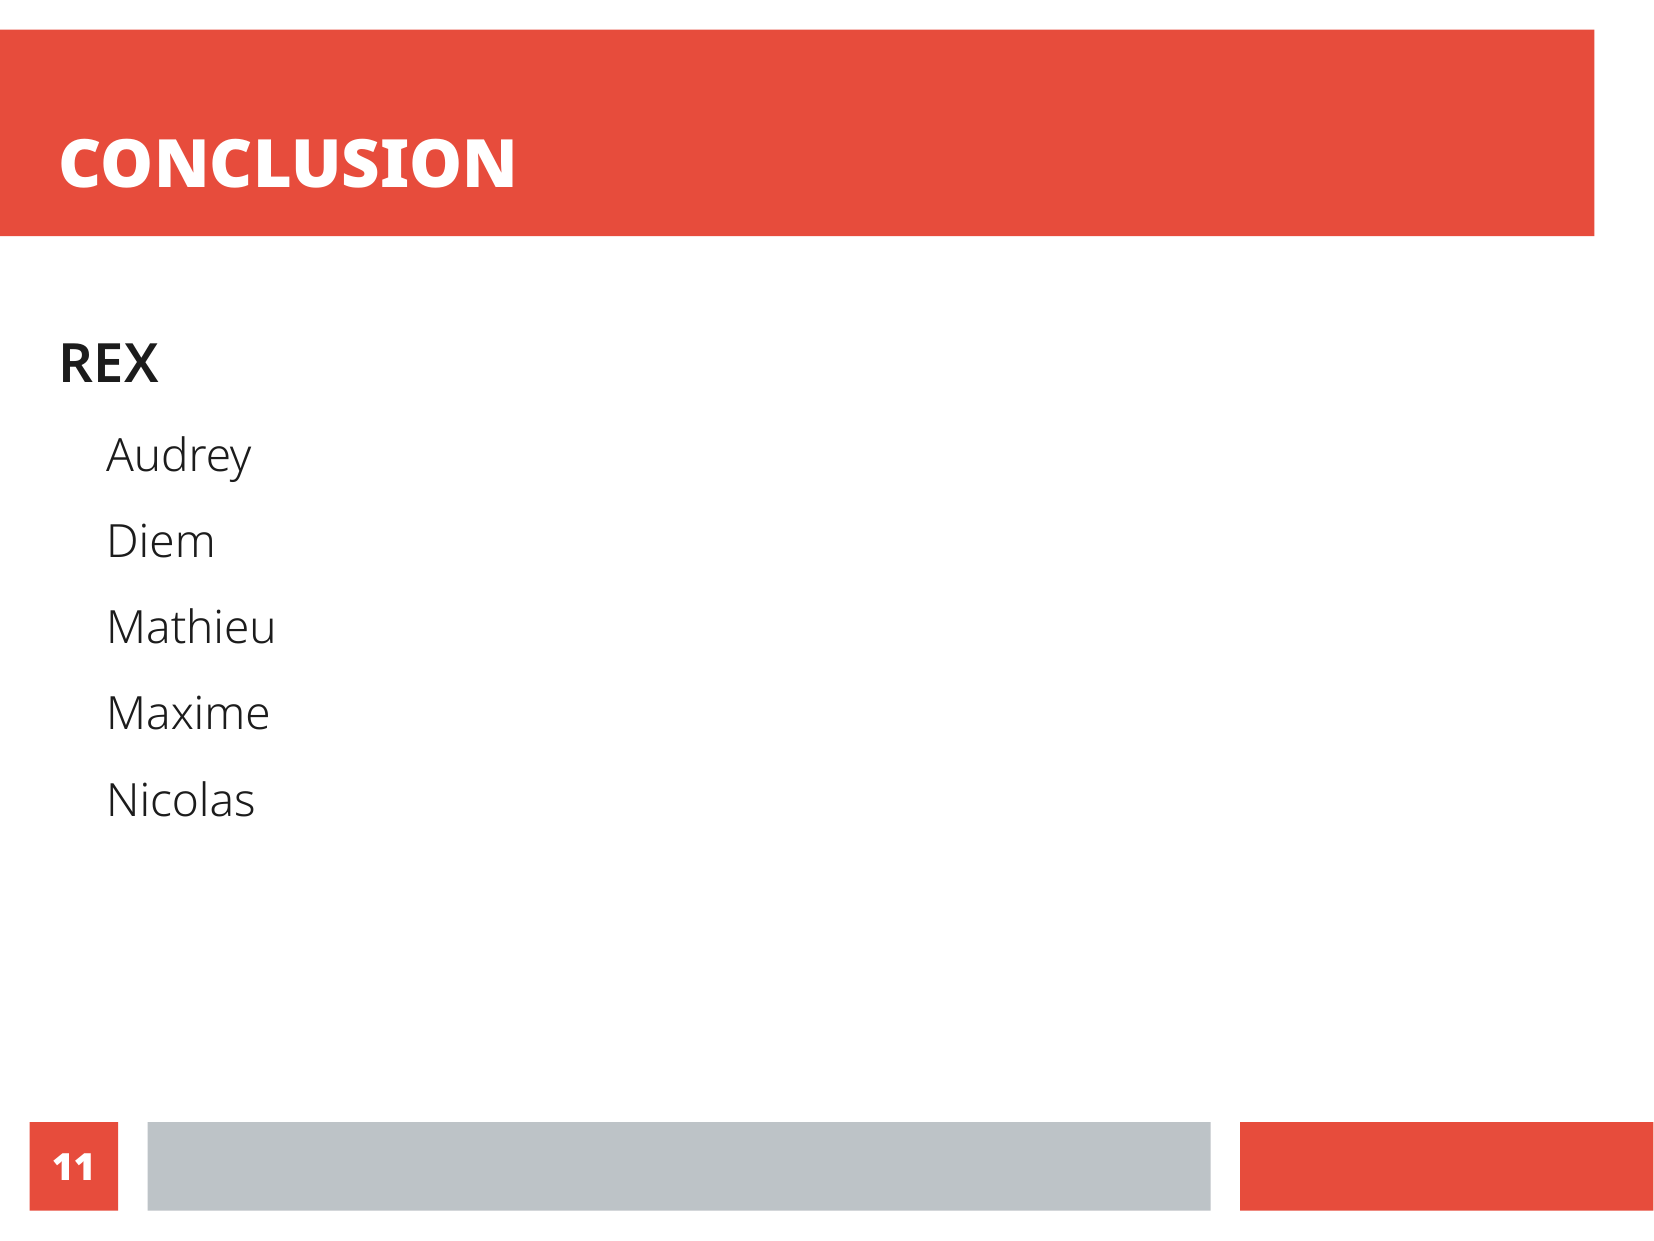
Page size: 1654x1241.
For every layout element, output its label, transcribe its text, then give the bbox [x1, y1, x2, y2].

list REX Audrey Diem Mathieu Maxime Nicolas [59, 324, 1565, 1093]
title CONCLUSION [59, 59, 1595, 207]
